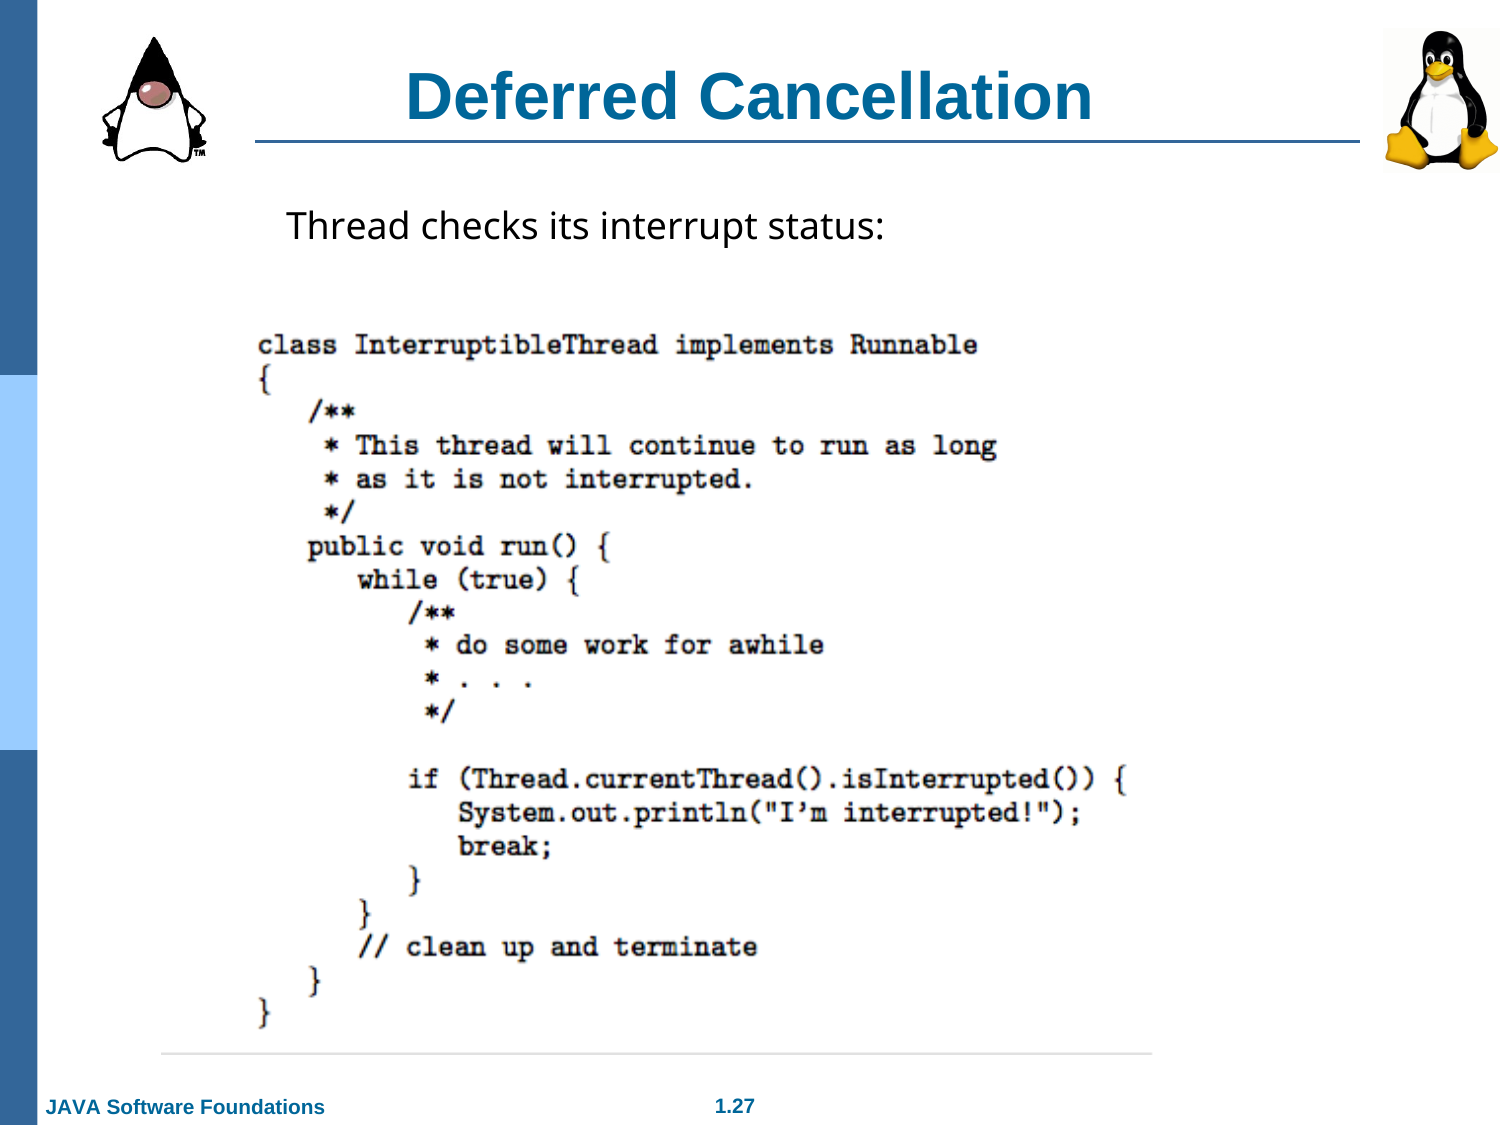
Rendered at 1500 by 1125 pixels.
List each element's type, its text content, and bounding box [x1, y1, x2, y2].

picture [1383, 28, 1500, 173]
picture [54, 0, 255, 200]
picture [161, 301, 1261, 1055]
title Deferred Cancellation [75, 44, 1426, 141]
text_box Thread checks its interrupt status: [196, 194, 976, 255]
